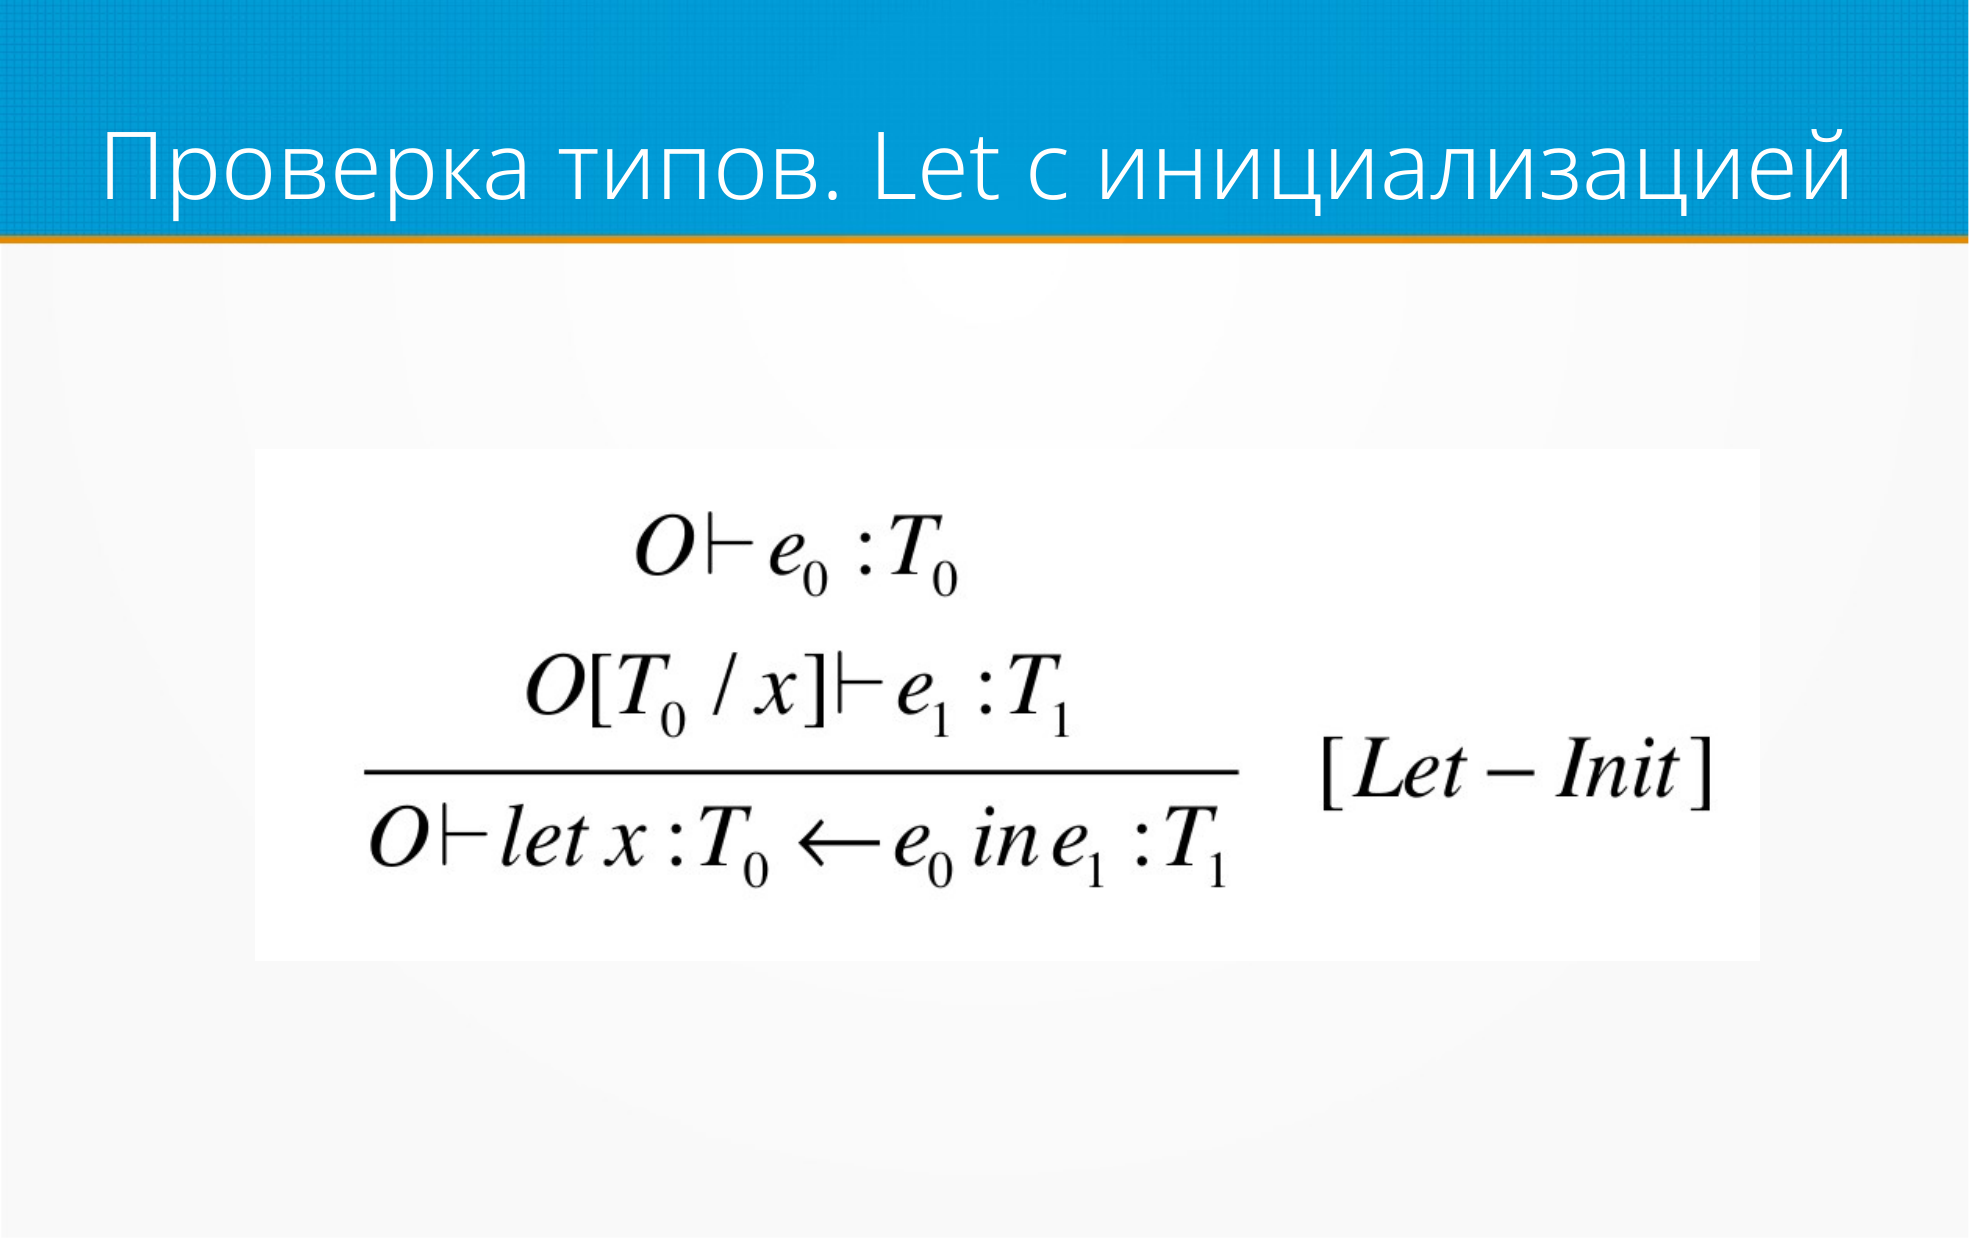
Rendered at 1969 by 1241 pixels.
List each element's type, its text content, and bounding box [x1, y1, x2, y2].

title Проверка типов. Let с инициализацией [98, 19, 1870, 227]
picture [0, 233, 1969, 1241]
